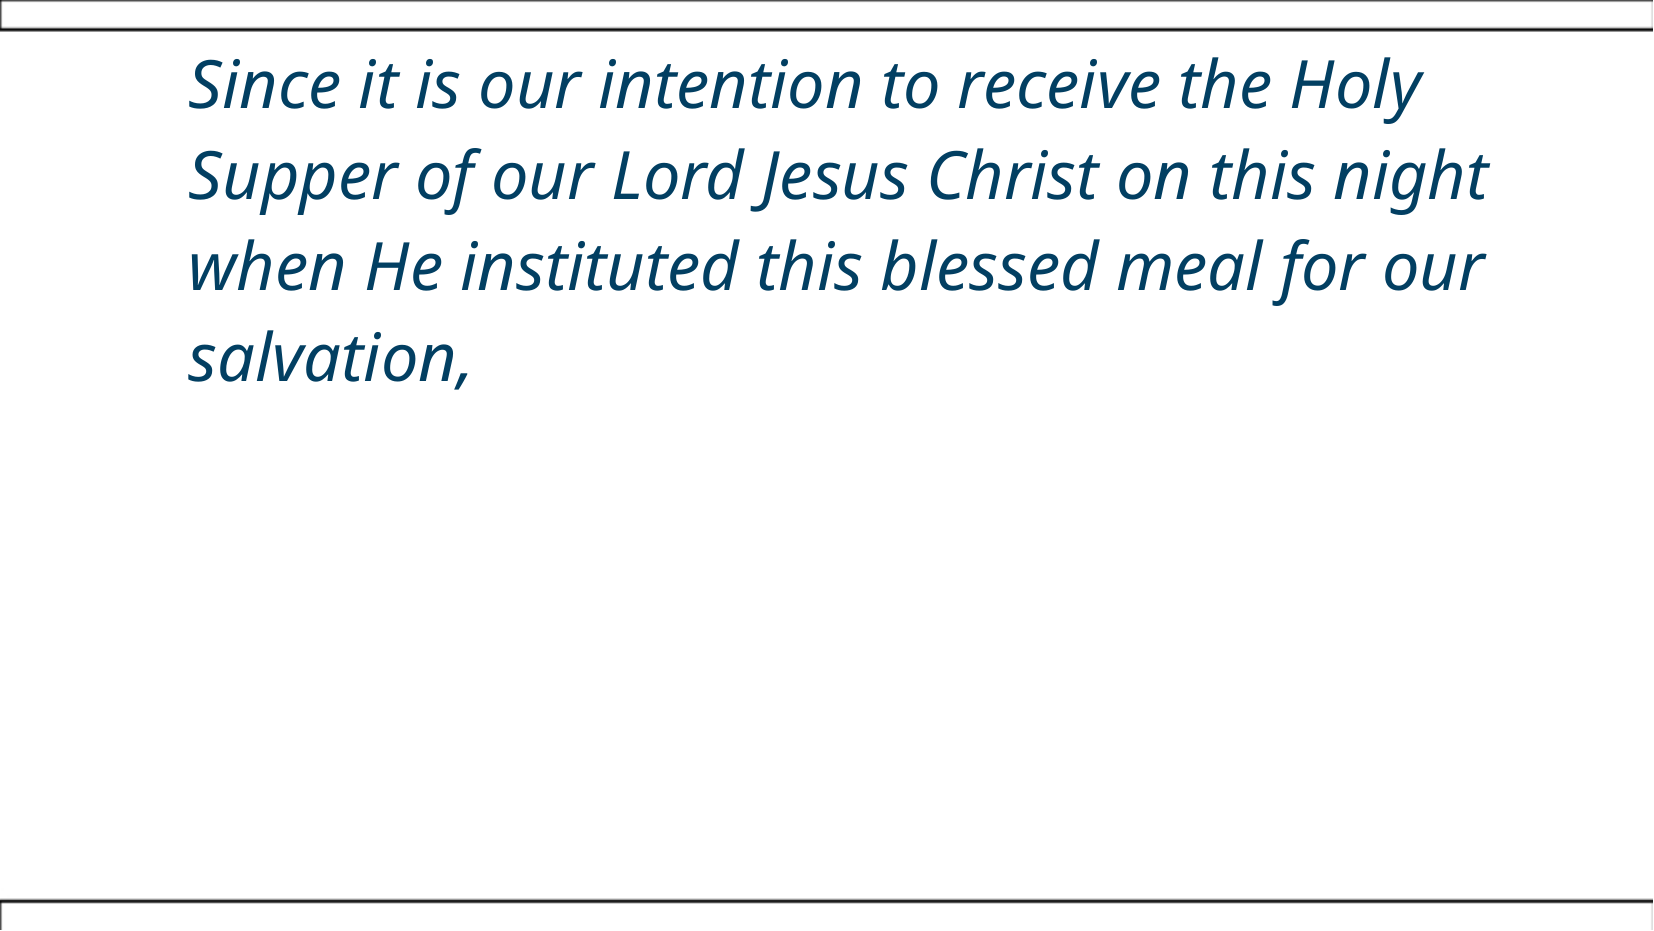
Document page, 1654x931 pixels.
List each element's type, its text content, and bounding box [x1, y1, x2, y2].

text_box Since it is our intention to receive the Holy Supper of our Lord Jesus Christ on this night when He instituted this blessed meal for our salvation, [105, 30, 1546, 400]
picture [0, 0, 1653, 930]
